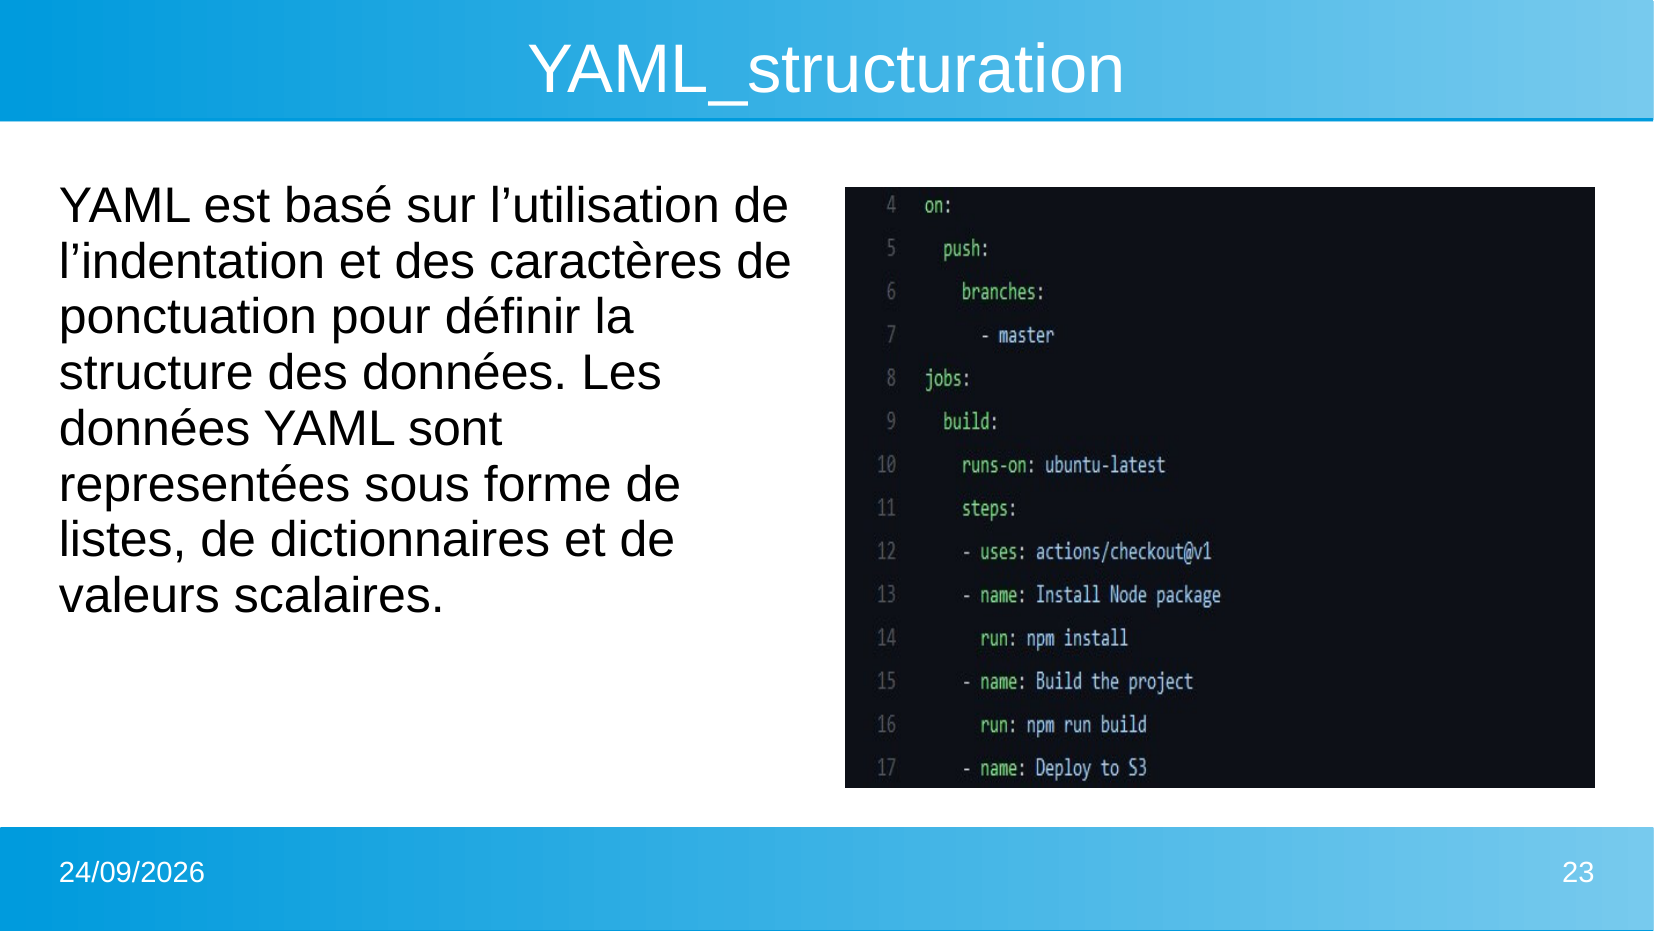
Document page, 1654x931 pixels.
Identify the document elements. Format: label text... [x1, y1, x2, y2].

title YAML_structuration [58, 29, 1595, 108]
picture [845, 187, 1595, 788]
list YAML est basé sur l’utilisation de l’indentation et des caractères de ponctuation pour définir la structure des données. Les données YAML sont representées sous forme de listes, de dictionnaires et de valeurs scalaires. [58, 177, 809, 768]
